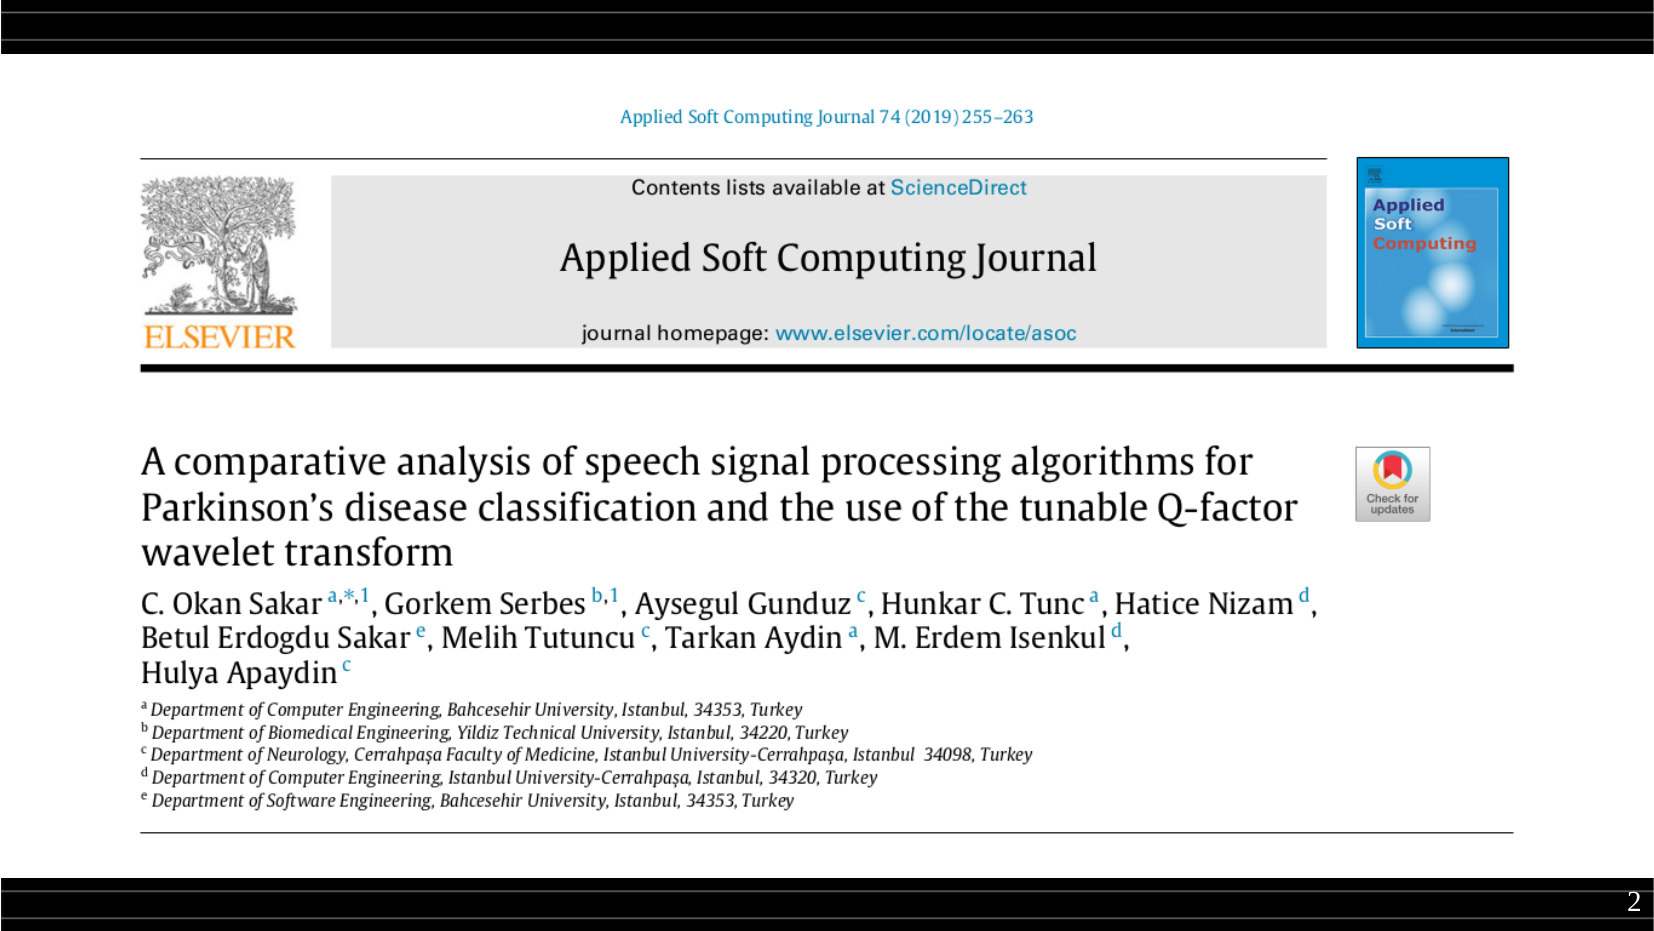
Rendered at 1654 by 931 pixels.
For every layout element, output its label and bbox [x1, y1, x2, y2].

picture [1, 0, 1654, 54]
picture [1, 878, 1654, 931]
picture [118, 88, 1536, 842]
